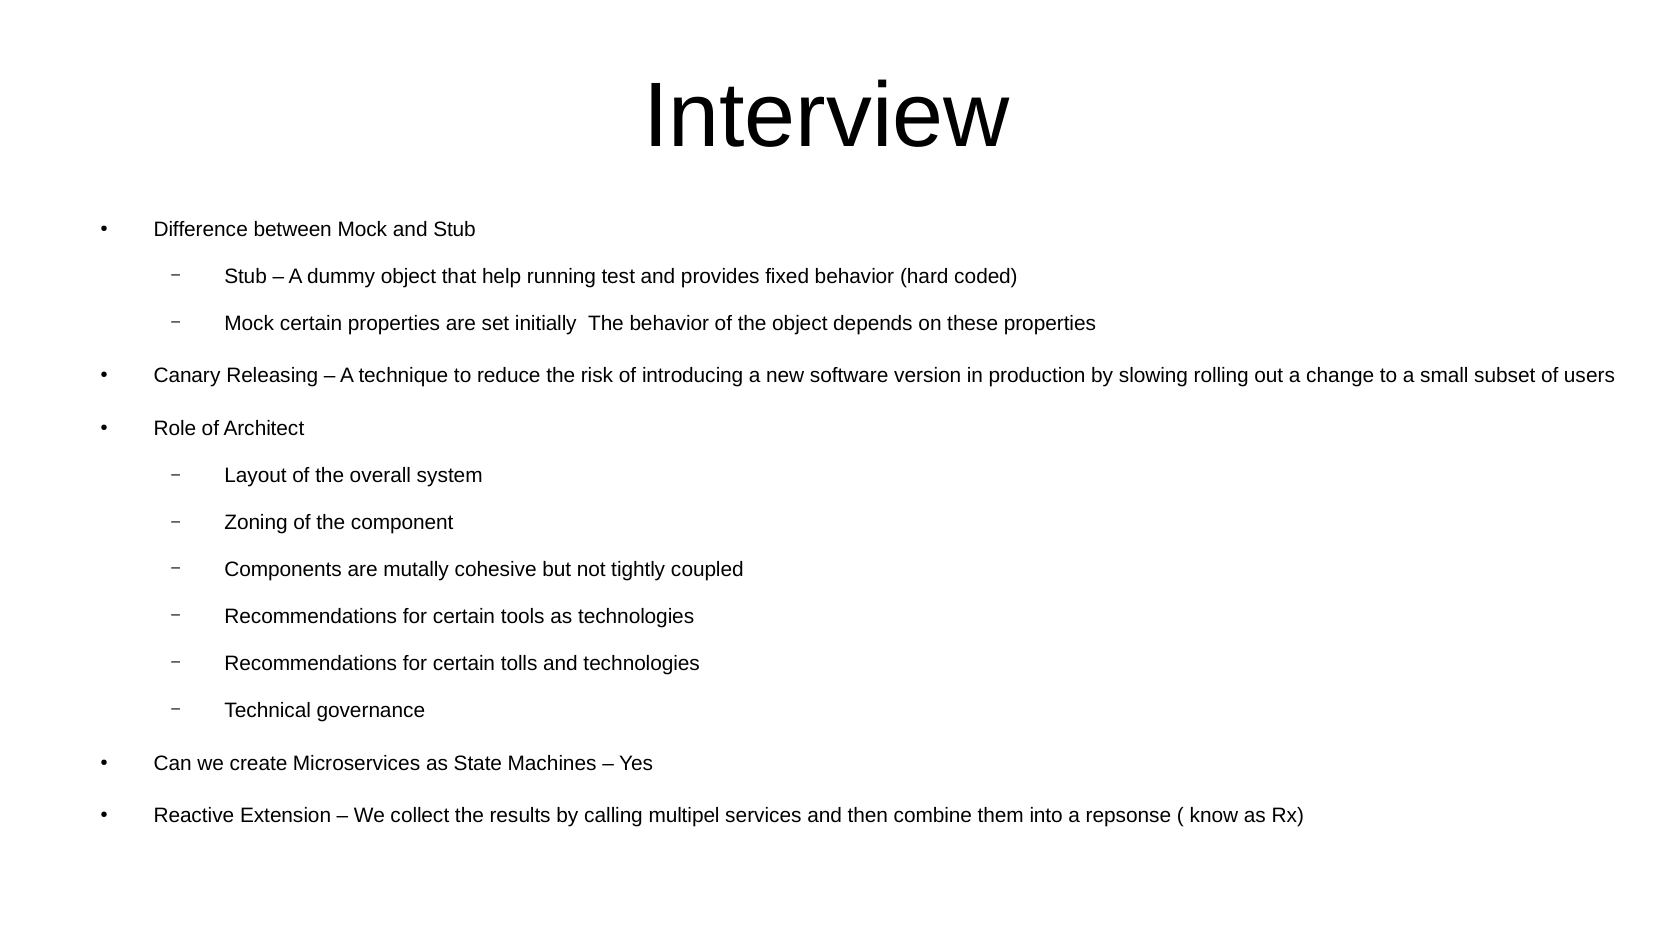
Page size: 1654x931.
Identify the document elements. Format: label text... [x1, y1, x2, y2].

list Difference between Mock and Stub Stub – A dummy object that help running test and provides fixed behavior (hard coded) Mock certain properties are set initially The behavior of the object depends on these properties Canary Releasing – A technique to reduce the risk of introducing a new software version in production by slowing rolling out a change to a small subset of users Role of Architect Layout of the overall system Zoning of the component Components are mutally cohesive but not tightly coupled Recommendations for certain tools as technologies Recommendations for certain tolls and technologies Technical governance Can we create Microservices as State Machines – Yes Reactive Extension – We collect the results by calling multipel services and then combine them into a repsonse ( know as Rx) [82, 217, 1636, 916]
title Interview [82, 37, 1571, 193]
